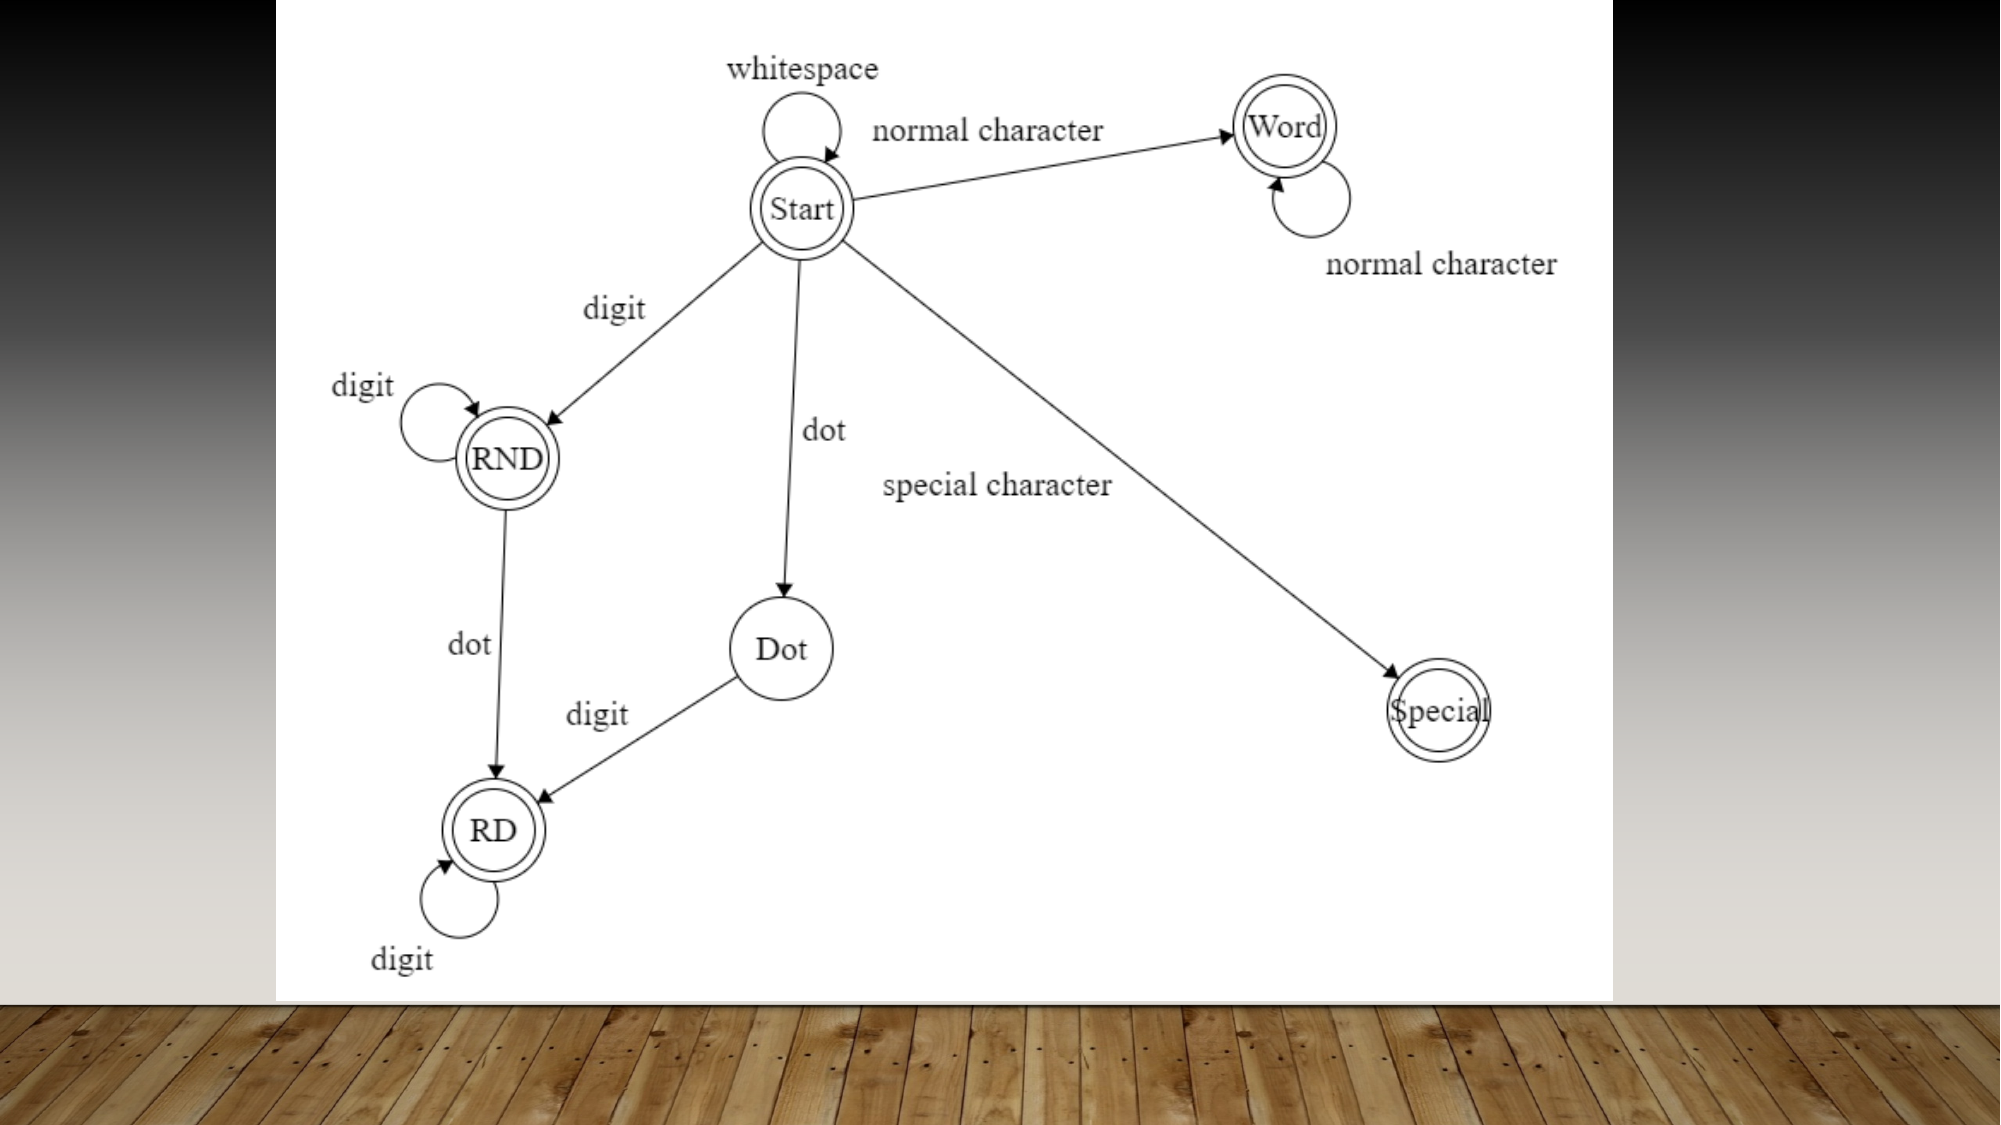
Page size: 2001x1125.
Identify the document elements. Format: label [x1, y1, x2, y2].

picture [276, 0, 1613, 1001]
picture [0, 1005, 2000, 1125]
